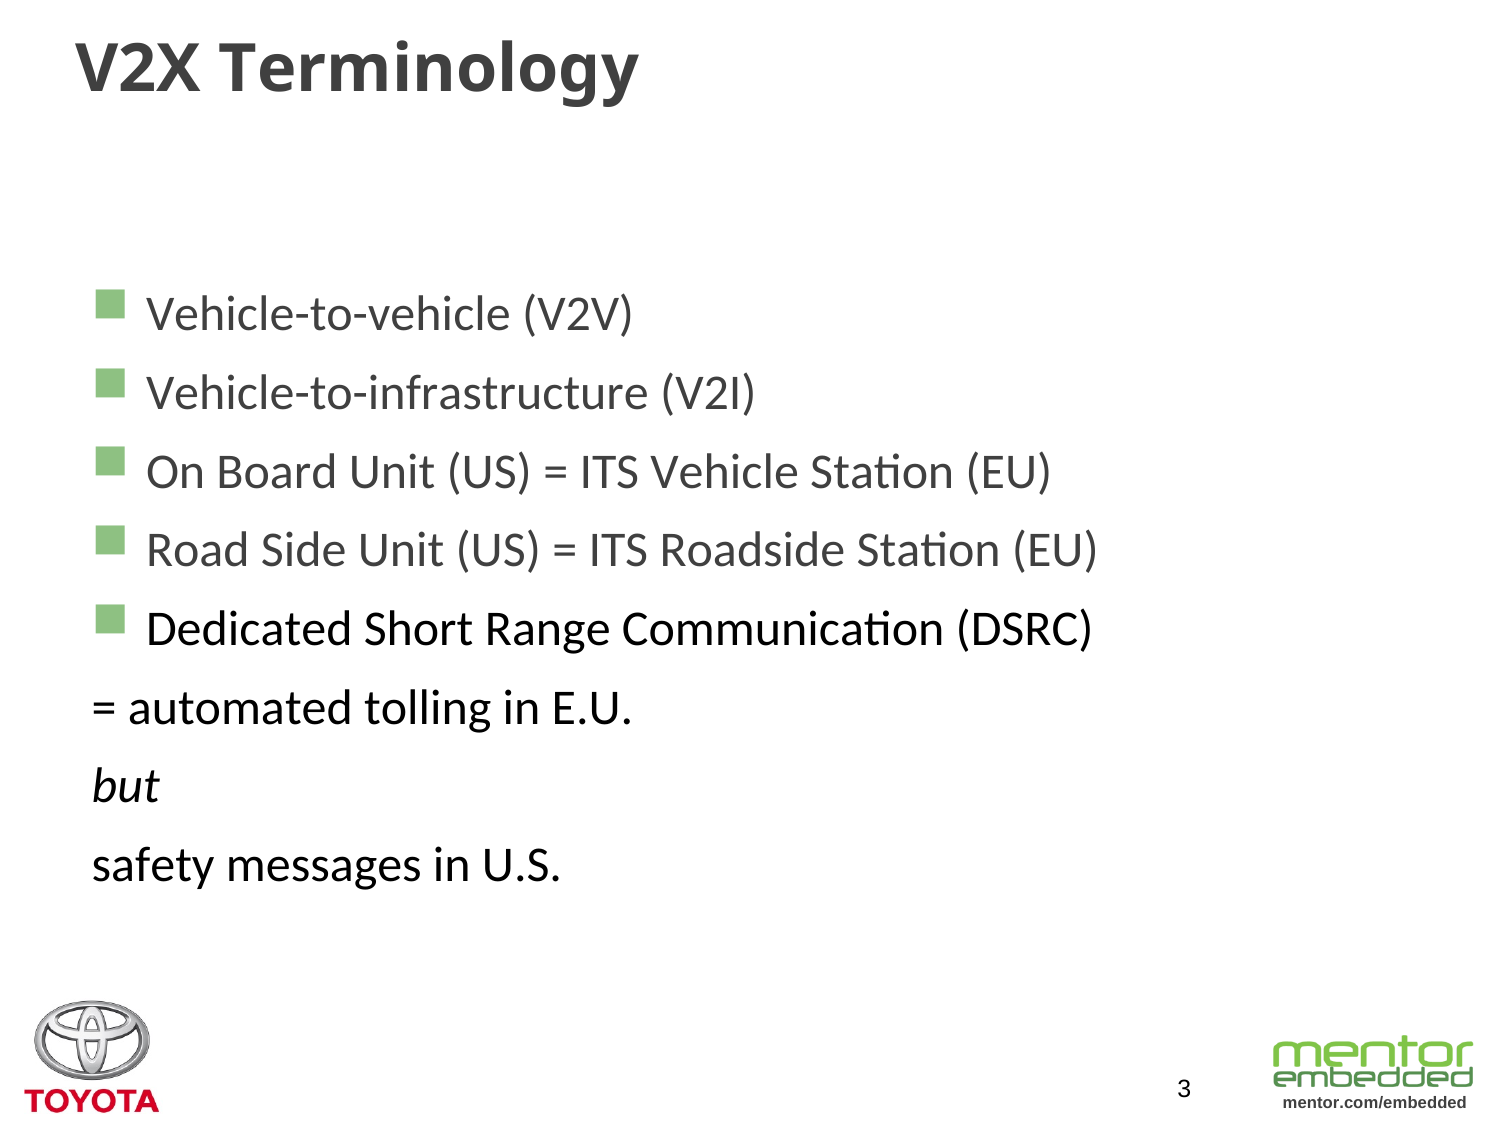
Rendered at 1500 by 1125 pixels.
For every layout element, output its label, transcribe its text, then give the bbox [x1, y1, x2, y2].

text_box Vehicle-to-vehicle (V2V) Vehicle-to-infrastructure (V2I) On Board Unit (US) = ITS Vehicle Station (EU) Road Side Unit (US) = ITS Roadside Station (EU) Dedicated Short Range Communication (DSRC) = automated tolling in E.U. but safety messages in U.S. [15, 197, 1456, 975]
picture [1268, 1030, 1476, 1092]
picture [24, 998, 163, 1114]
text_box V2X Terminology [0, 0, 1500, 113]
